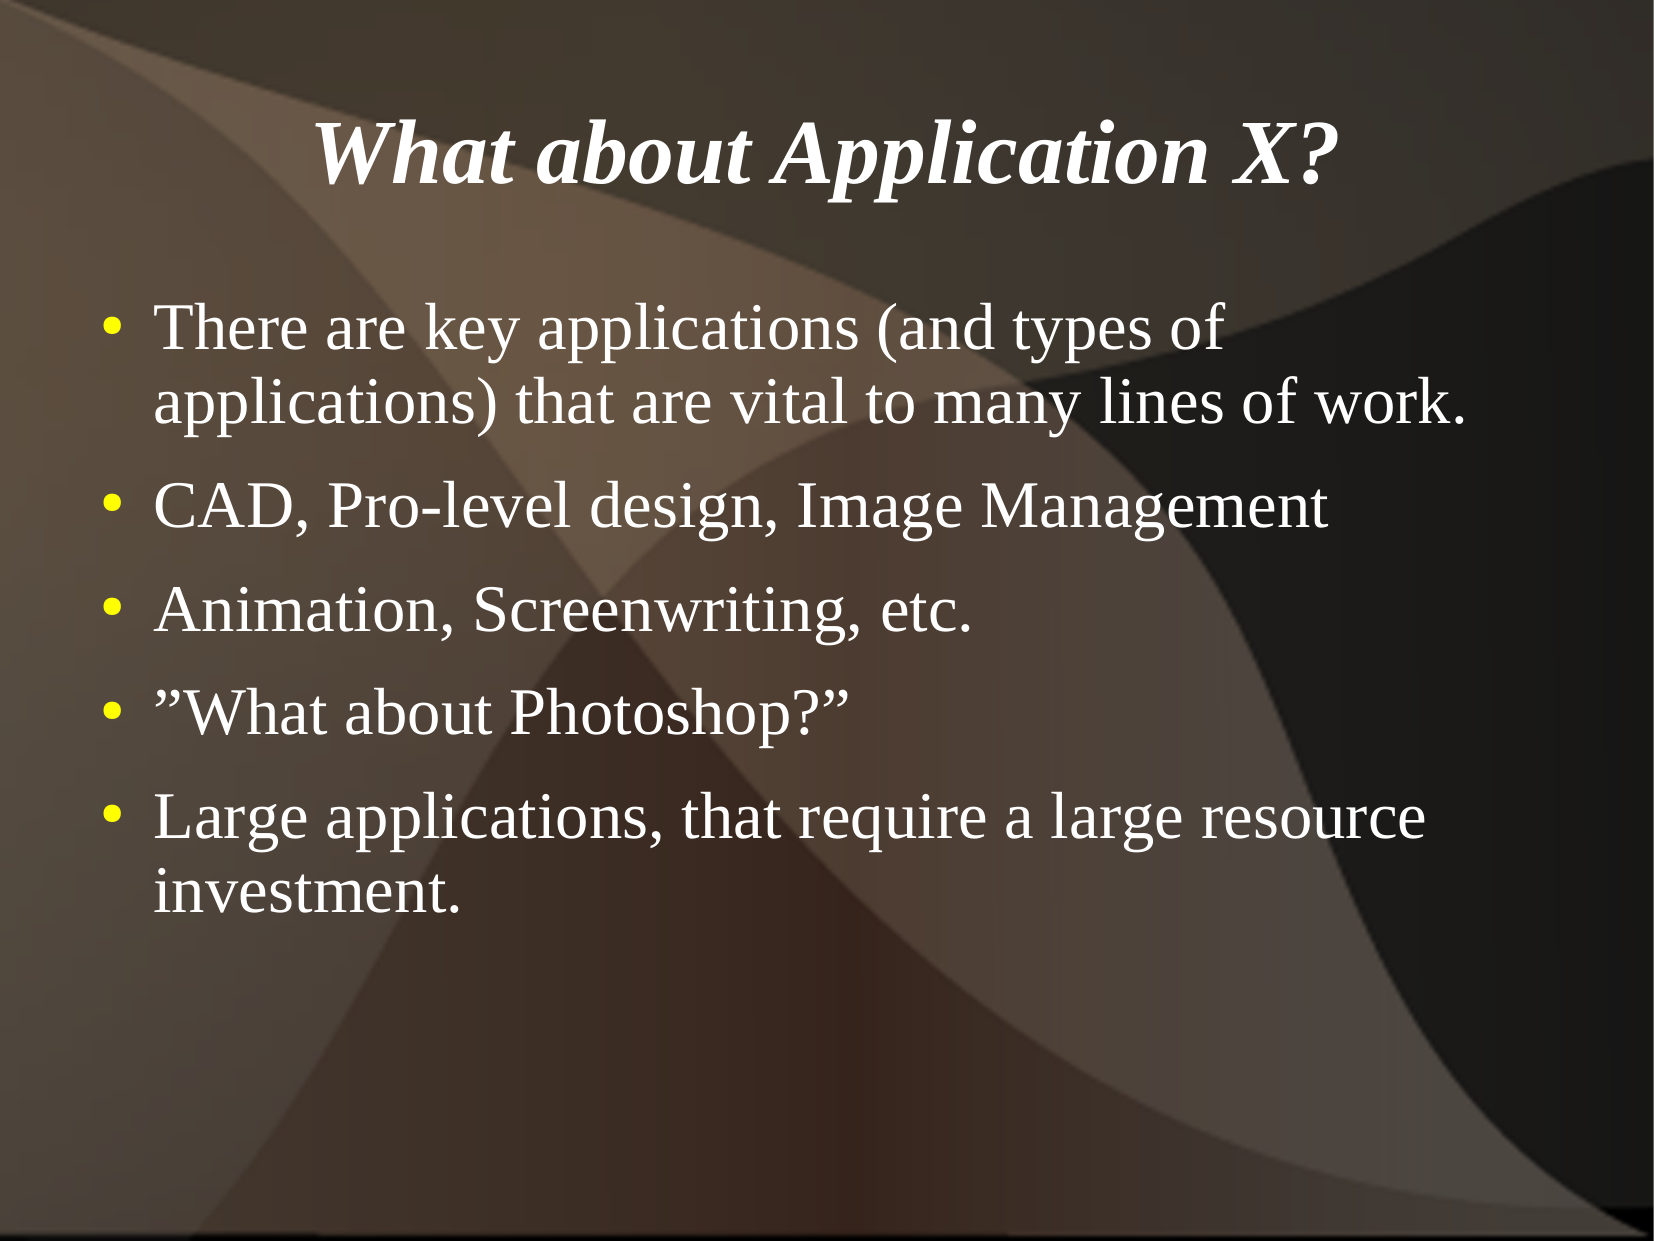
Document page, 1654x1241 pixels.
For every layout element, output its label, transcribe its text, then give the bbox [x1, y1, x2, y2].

title What about Application X? [82, 56, 1571, 250]
list There are key applications (and types of applications) that are vital to many lines of work. CAD, Pro-level design, Image Management Animation, Screenwriting, etc. ”What about Photoshop?” Large applications, that require a large resource investment. [82, 290, 1571, 1094]
picture [0, 0, 1654, 1241]
